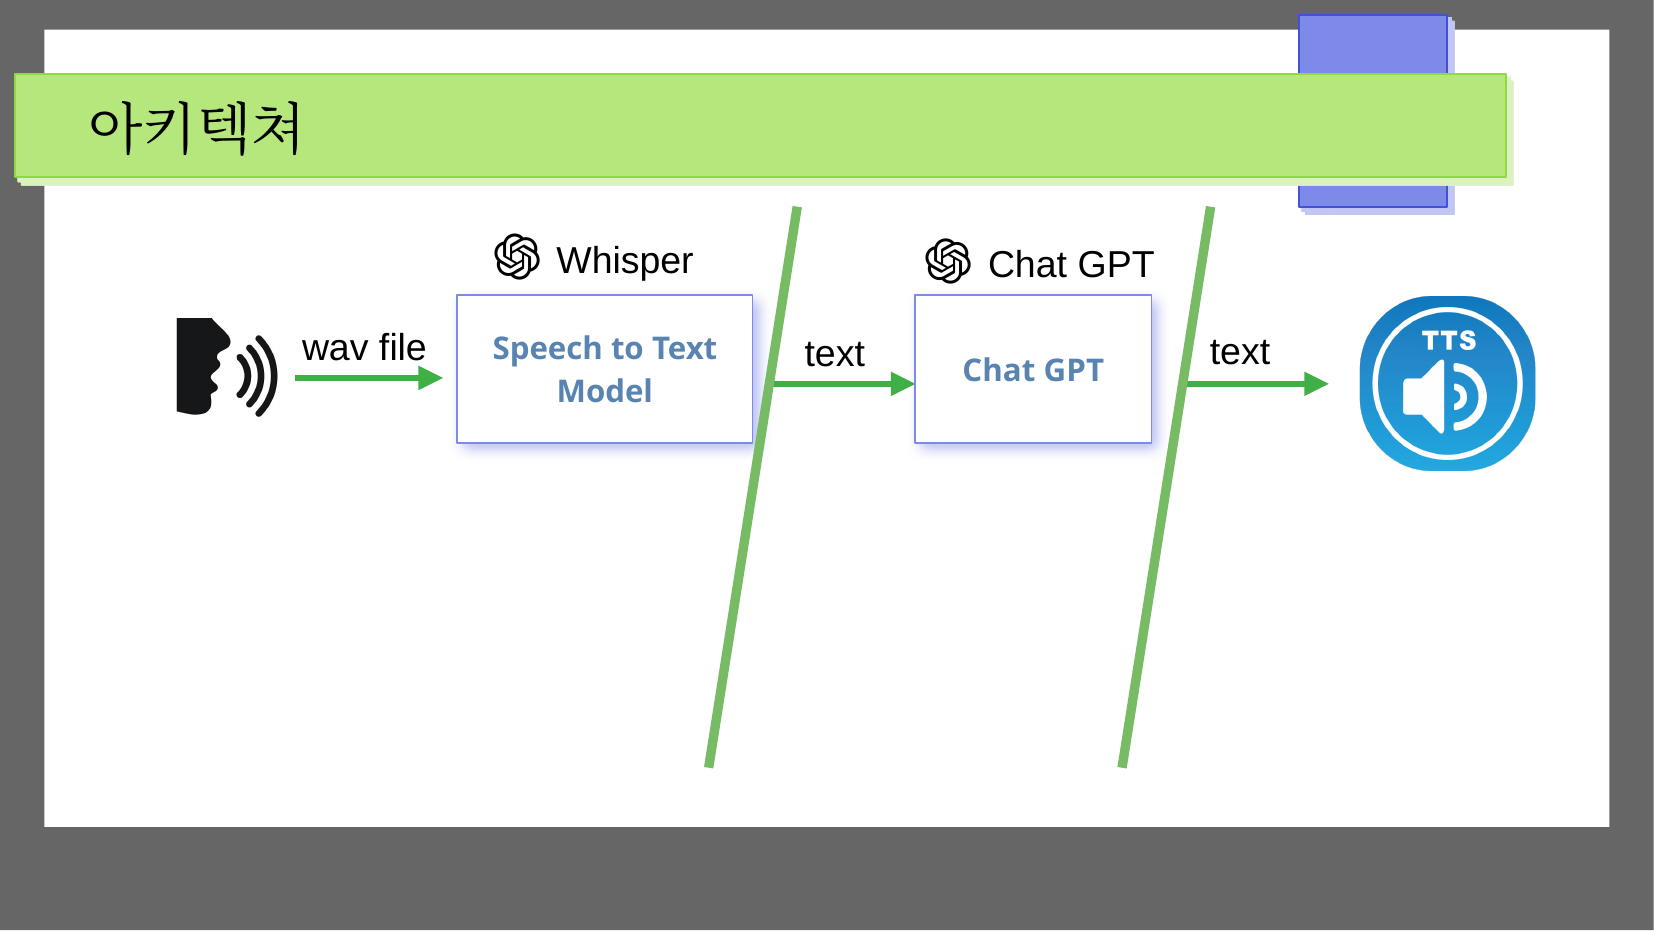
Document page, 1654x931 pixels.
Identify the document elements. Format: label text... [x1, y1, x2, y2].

text_box text [1195, 323, 1314, 383]
picture [1359, 295, 1536, 472]
text_box text [789, 324, 880, 382]
title 아키텍쳐 [88, 73, 1506, 178]
text_box Whisper [541, 231, 709, 289]
picture [903, 236, 973, 287]
picture [147, 318, 307, 448]
text_box Speech to Text Model [457, 295, 753, 443]
text_box wav file [287, 318, 442, 376]
text_box Chat GPT [915, 295, 1152, 443]
text_box Chat GPT [973, 236, 1170, 294]
picture [472, 231, 541, 282]
